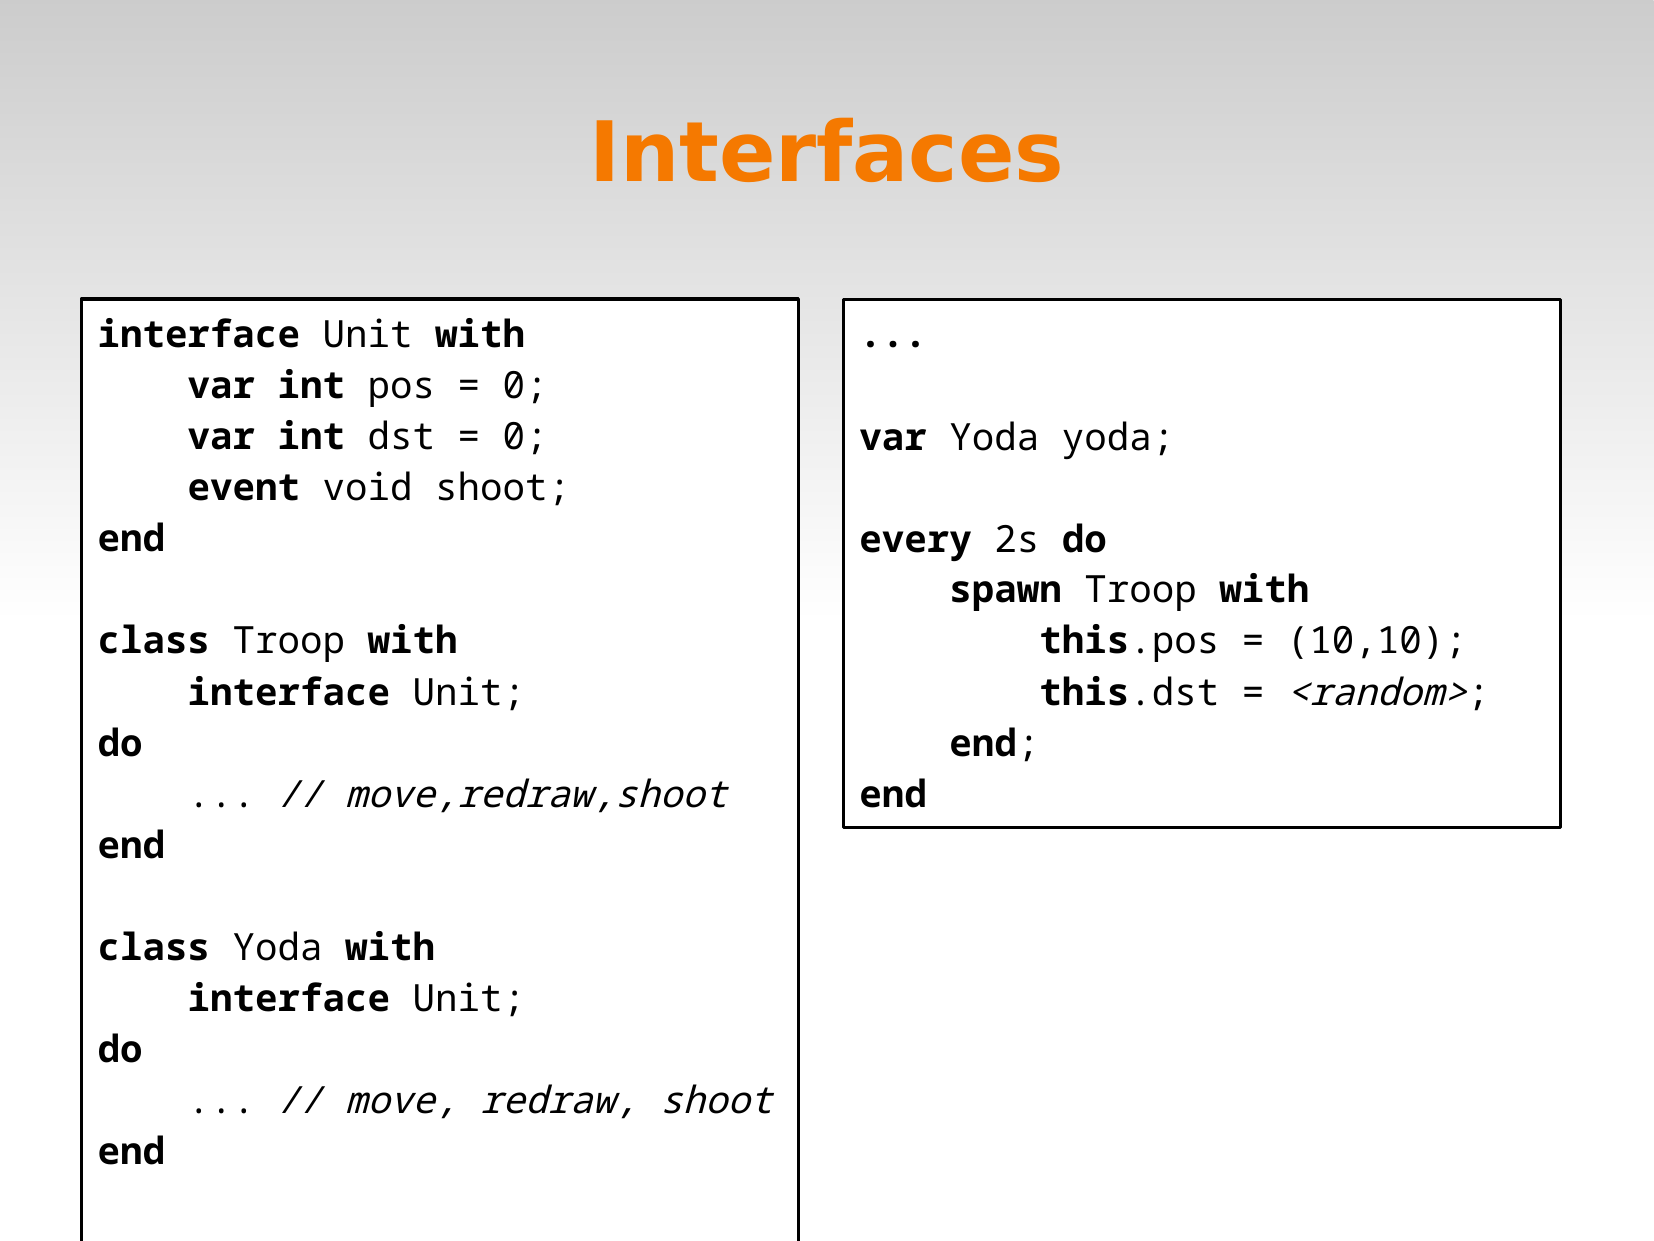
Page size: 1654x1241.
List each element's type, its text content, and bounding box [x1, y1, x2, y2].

text_box ... var Yoda yoda; every 2s do spawn Troop with this.pos = (10,10); this.dst = <random>; end; end [843, 299, 1561, 765]
text_box interface Unit with var int pos = 0; var int dst = 0; event void shoot; end class Troop with interface Unit; do ... // move,redraw,shoot end class Yoda with interface Unit; do ... // move, redraw, shoot end ... [81, 298, 799, 1168]
title Interfaces [82, 49, 1571, 257]
